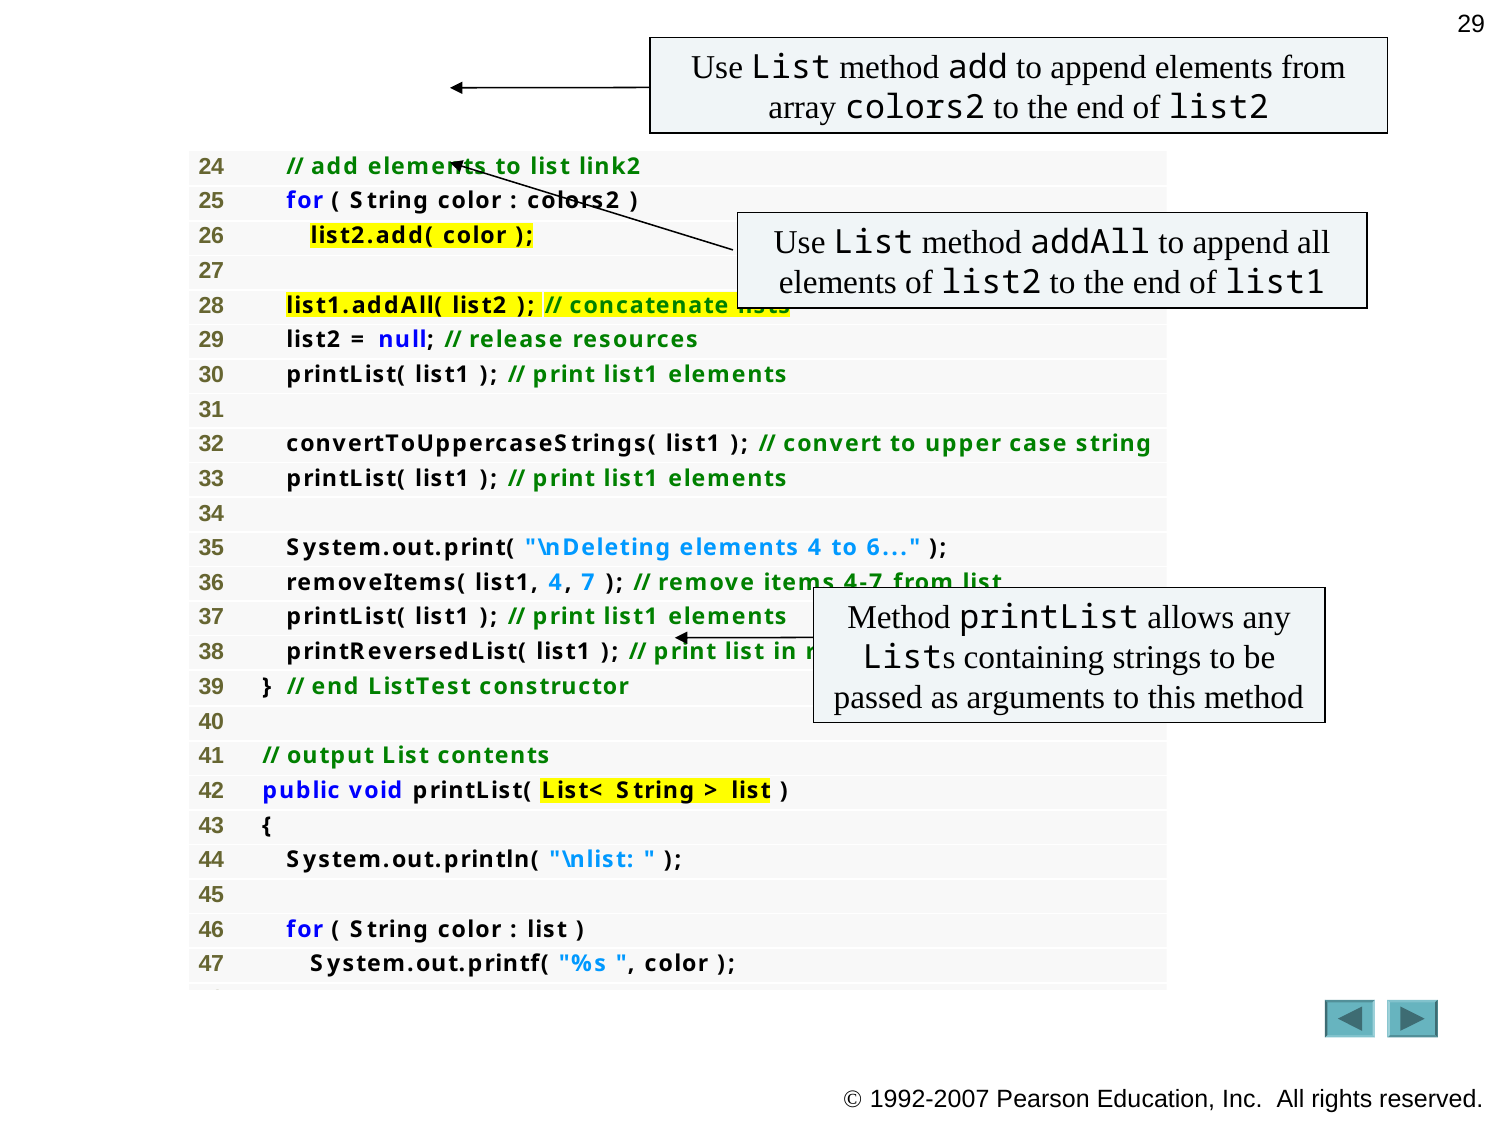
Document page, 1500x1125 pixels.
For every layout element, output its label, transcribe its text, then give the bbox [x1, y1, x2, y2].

text_box <number> [1167, 0, 1500, 79]
chart [0, 0, 1167, 990]
text_box Method printList allows any Lists containing strings to be passed as arguments to this method [813, 587, 1326, 723]
text_box Use List method addAll to append all elements of list2 to the end of list1 [737, 212, 1367, 308]
text_box Use List method add to append elements from array colors2 to the end of list2 [649, 37, 1388, 133]
